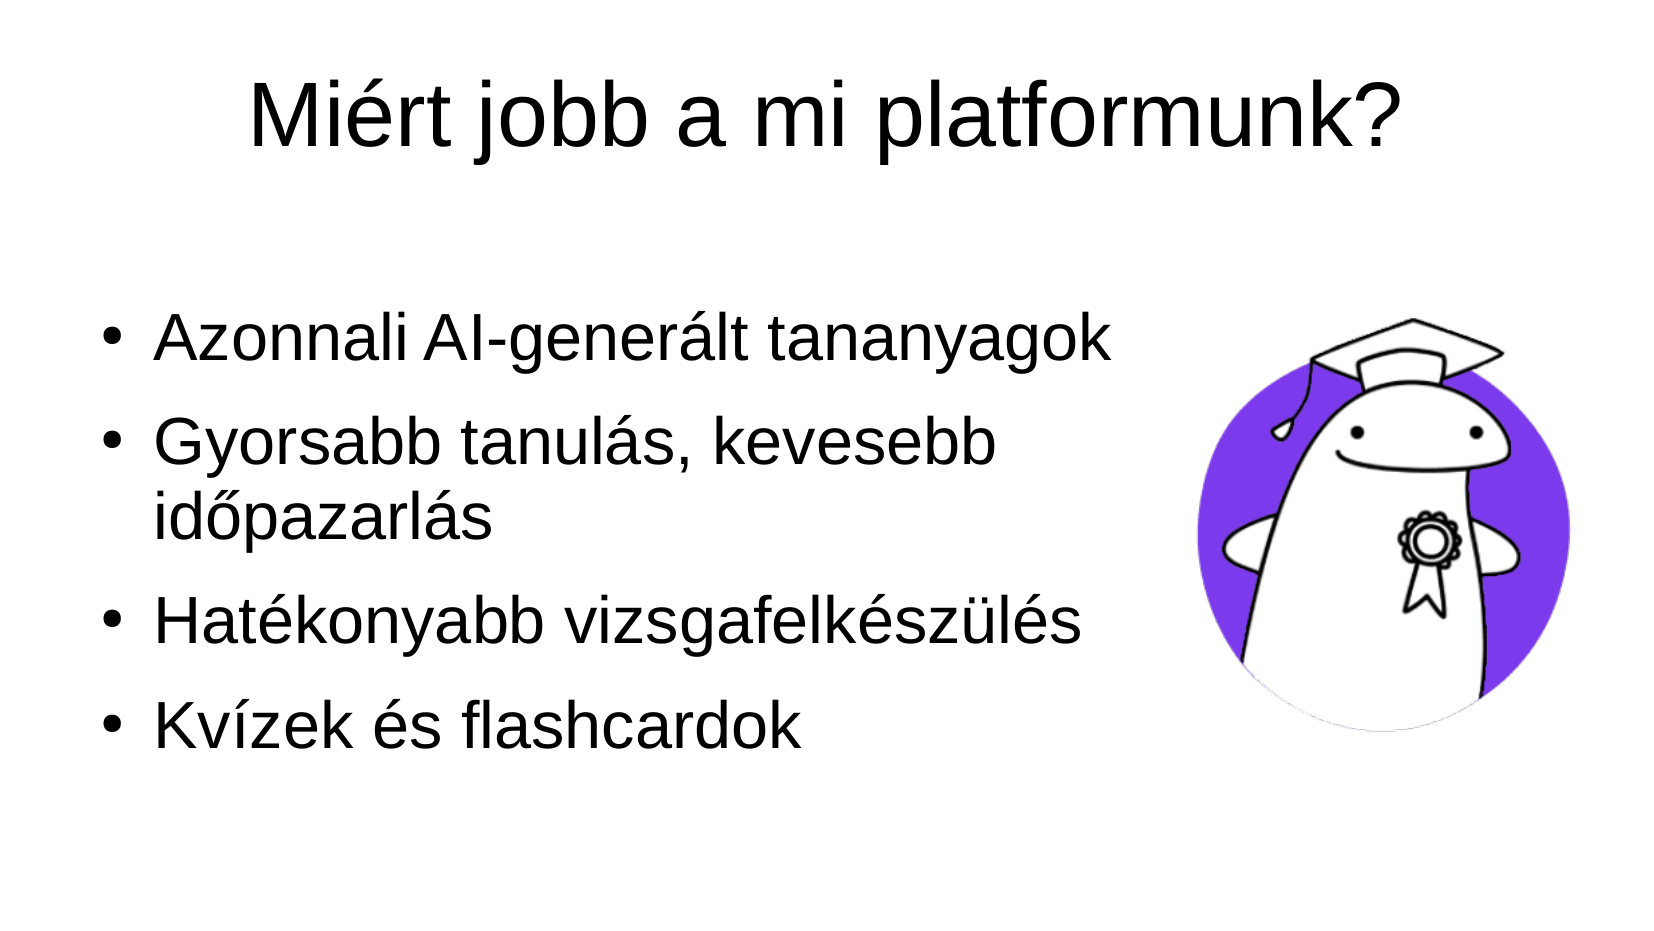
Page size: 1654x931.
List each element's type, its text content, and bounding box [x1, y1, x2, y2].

picture [1162, 301, 1594, 751]
title Miért jobb a mi platformunk? [82, 37, 1571, 193]
list Azonnali AI-generált tananyagok Gyorsabb tanulás, kevesebb időpazarlás Hatékonyabb vizsgafelkészülés Kvízek és flashcardok [82, 300, 1163, 840]
